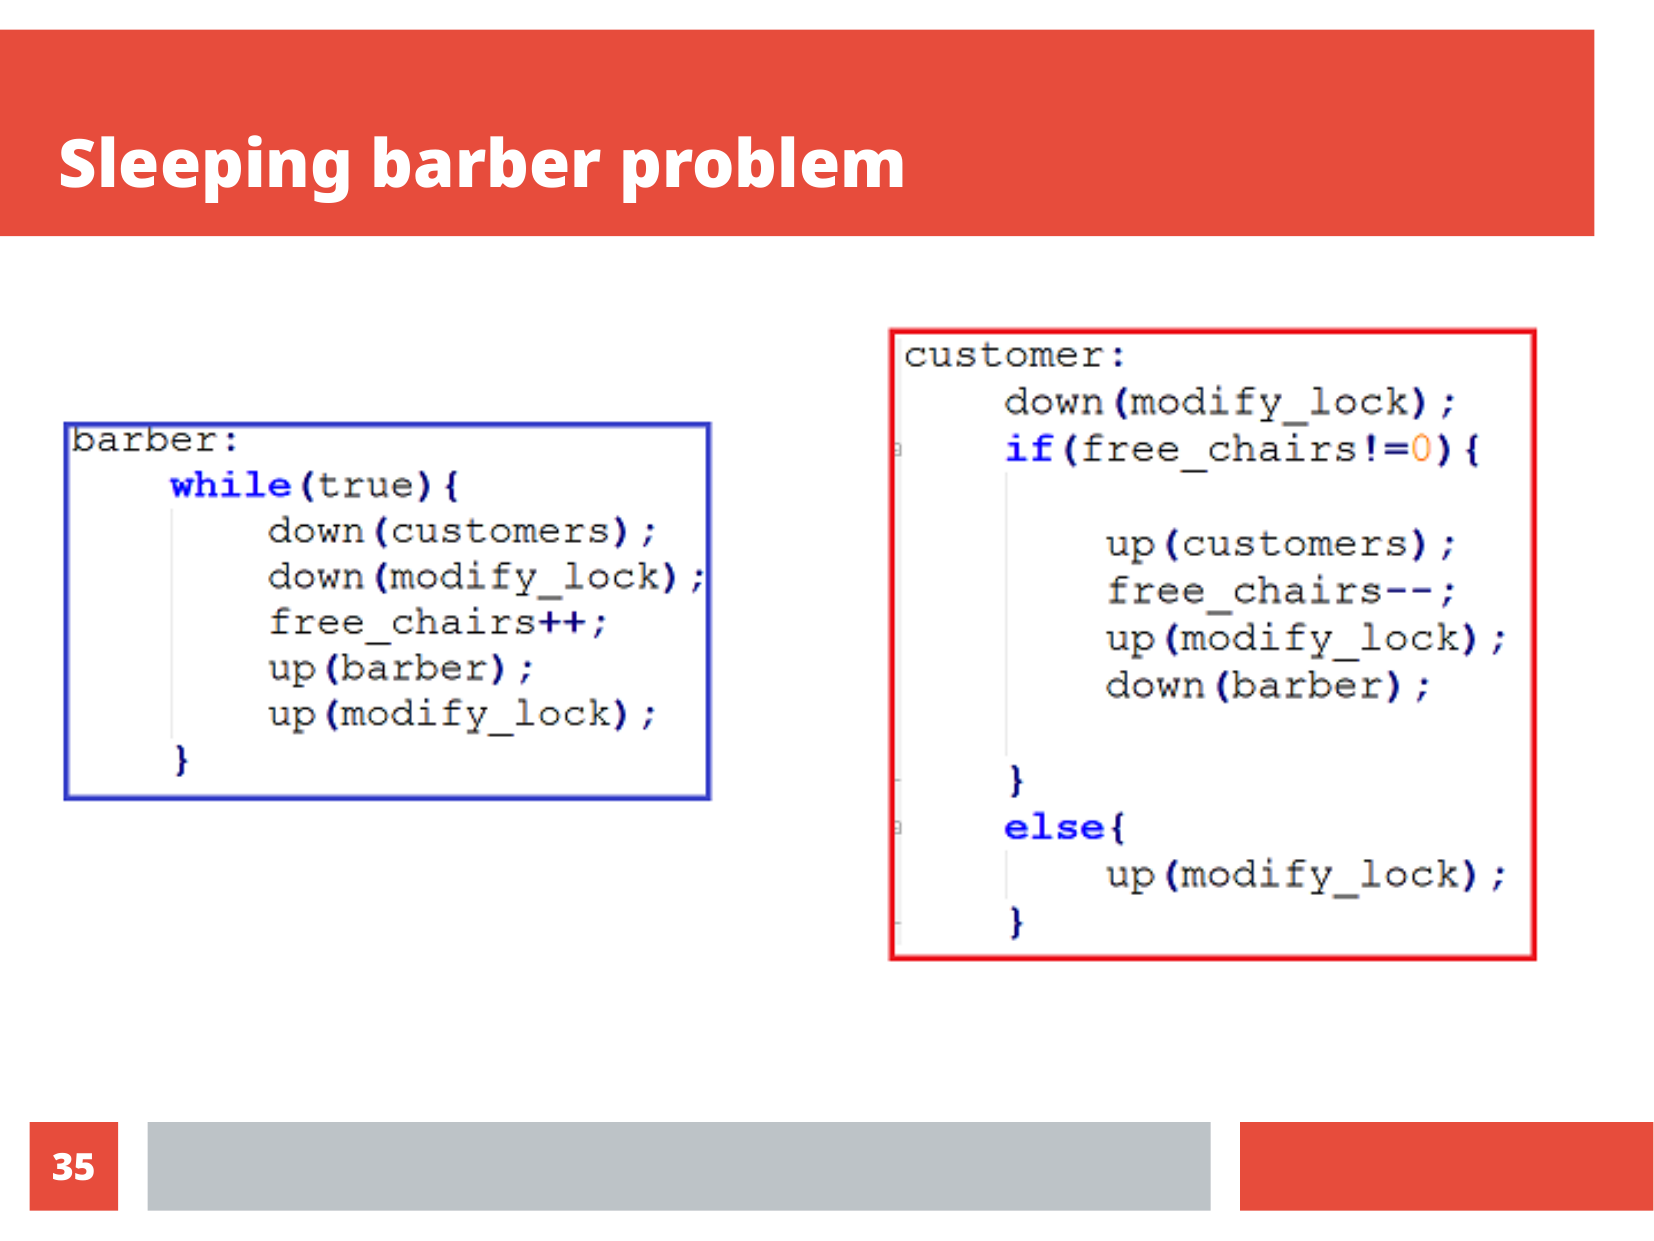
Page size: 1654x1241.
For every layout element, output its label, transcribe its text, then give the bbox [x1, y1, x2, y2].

title Sleeping barber problem [59, 59, 1595, 207]
picture [53, 389, 751, 856]
picture [870, 314, 1572, 994]
